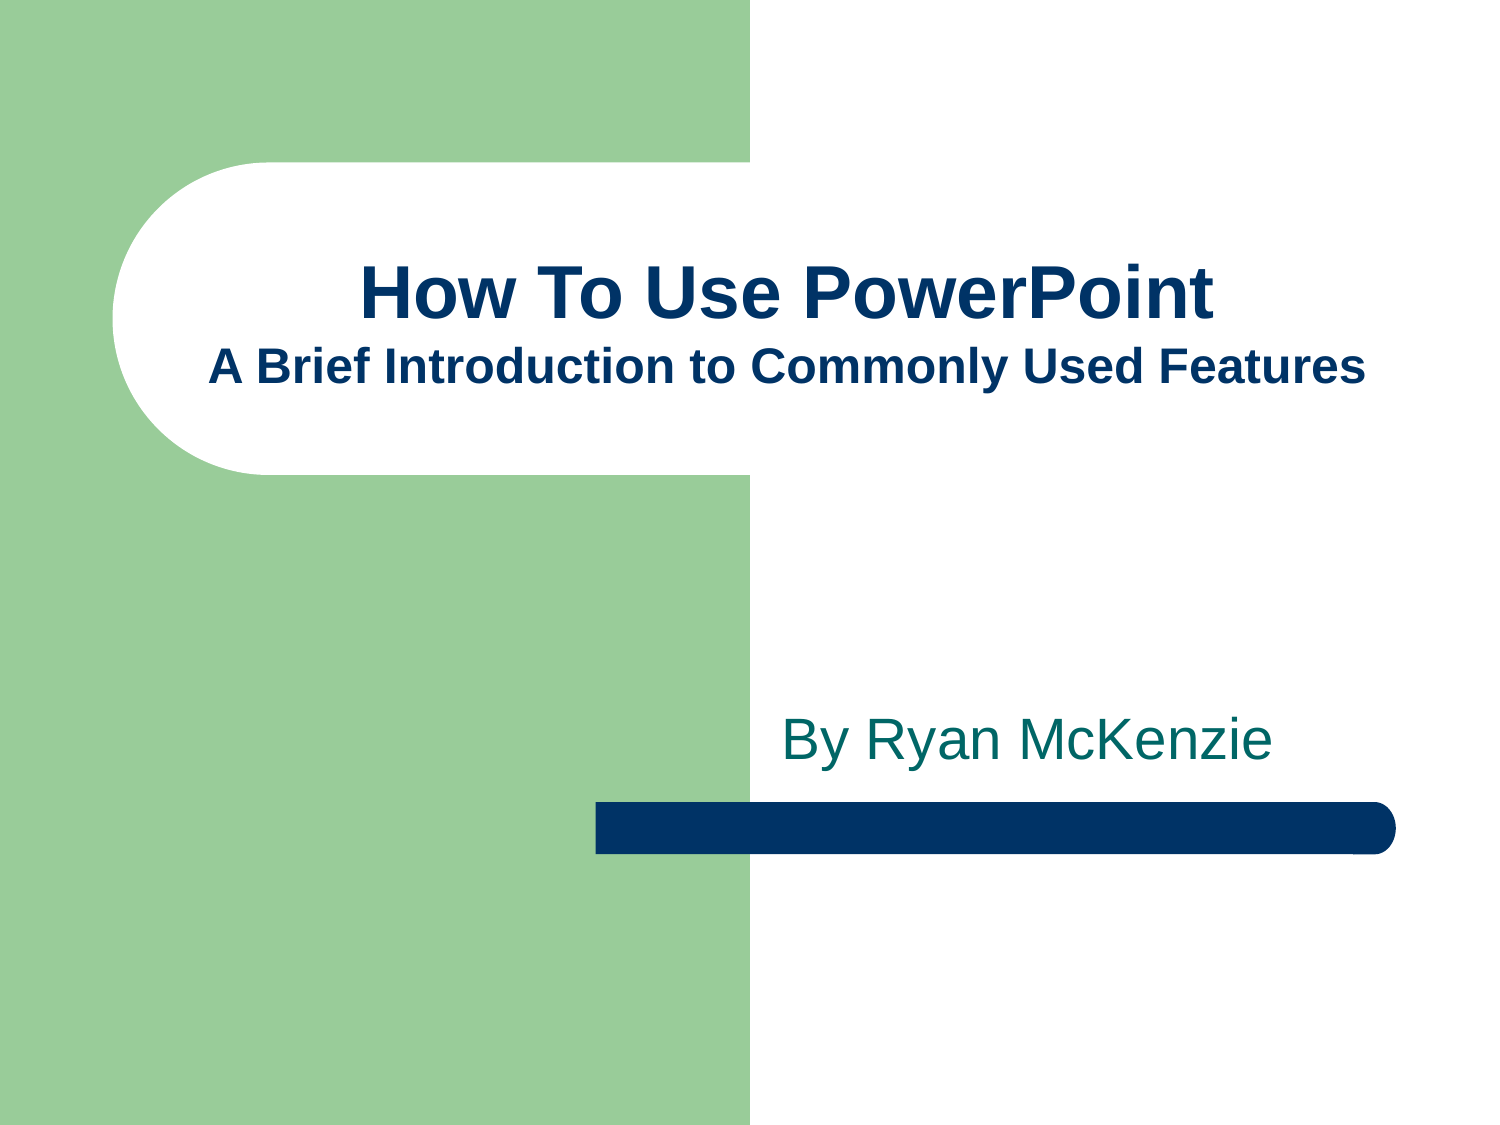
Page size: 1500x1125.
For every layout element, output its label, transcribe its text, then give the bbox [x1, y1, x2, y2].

title How To Use PowerPoint A Brief Introduction to Commonly Used Features [112, 162, 1463, 475]
subtitle By Ryan McKenzie [766, 480, 1425, 780]
